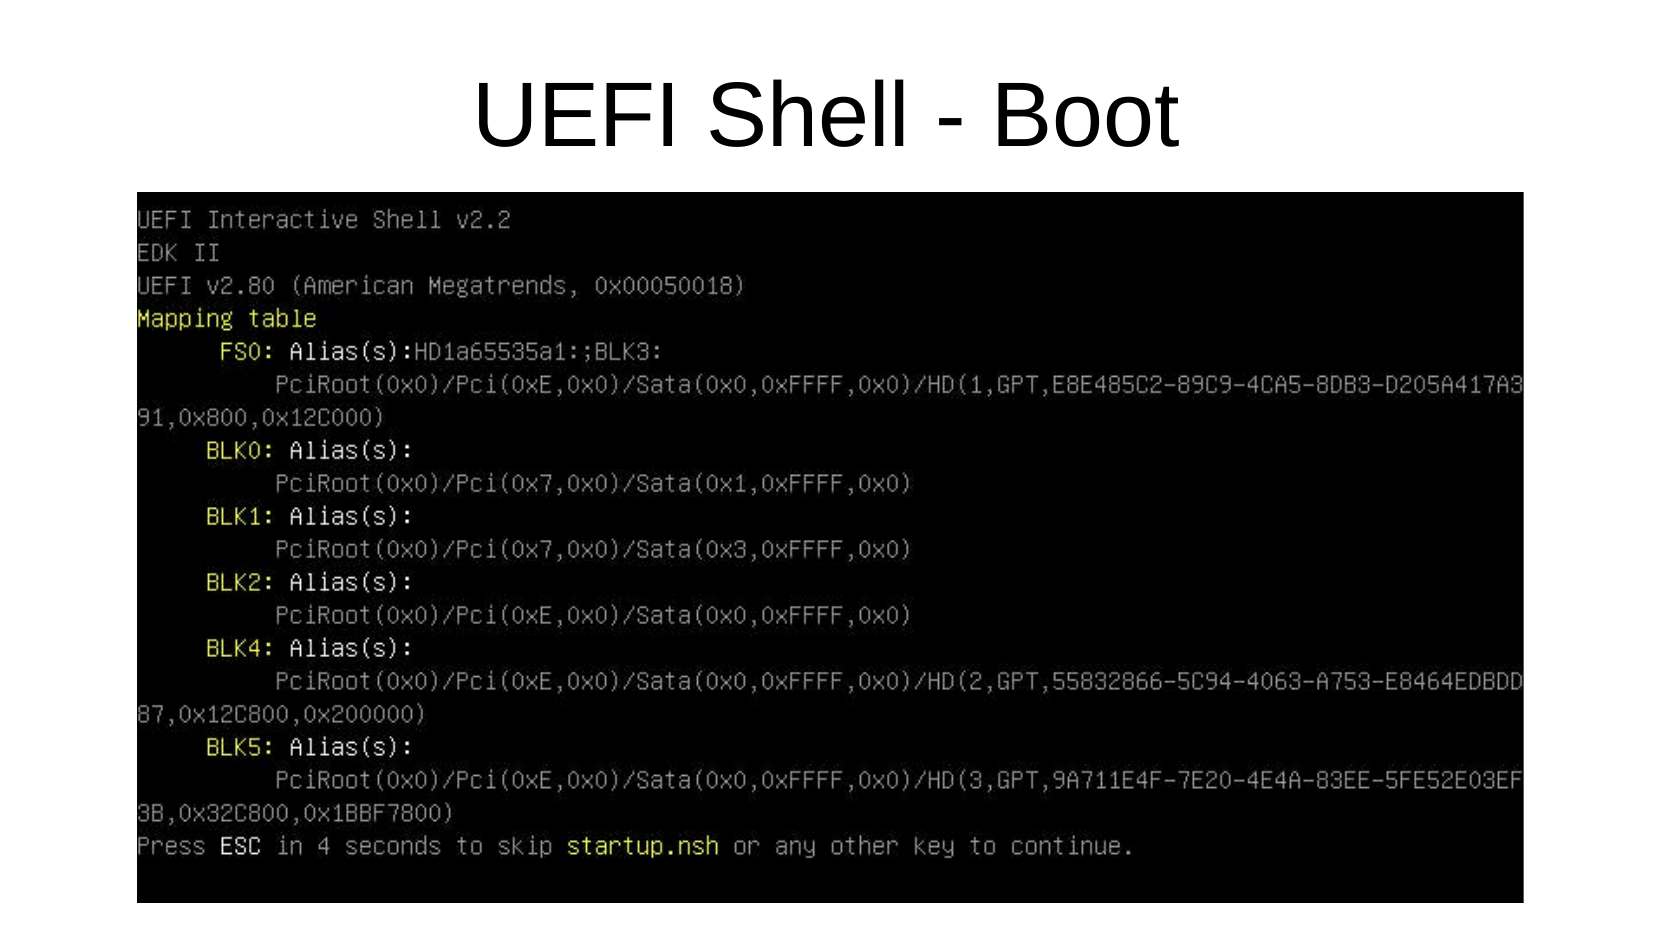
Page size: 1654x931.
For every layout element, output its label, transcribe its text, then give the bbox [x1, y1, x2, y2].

picture [137, 192, 1524, 903]
title UEFI Shell - Boot [82, 37, 1571, 193]
